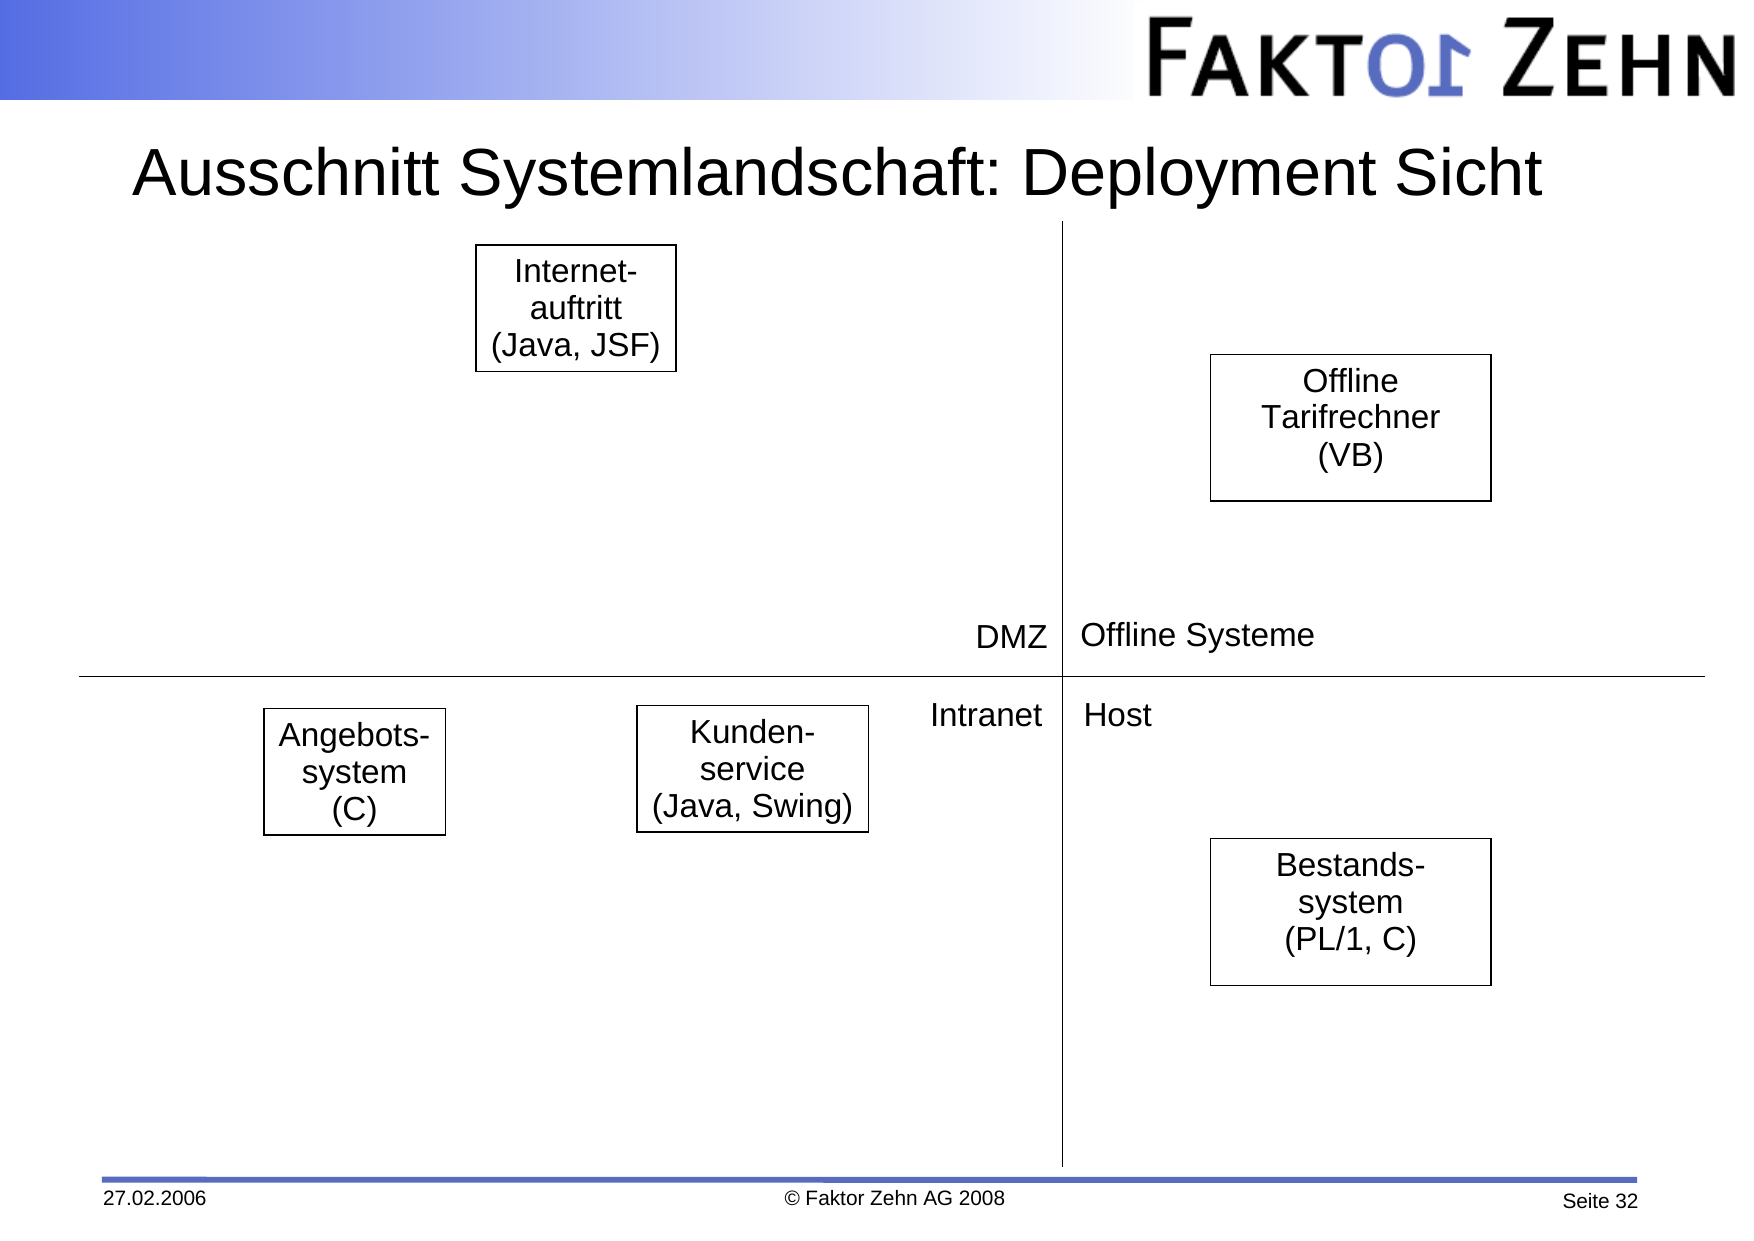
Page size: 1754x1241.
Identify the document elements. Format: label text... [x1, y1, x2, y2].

text_box Host [1068, 689, 1167, 742]
text_box Offline Systeme [1065, 608, 1331, 661]
text_box Intranet [915, 689, 1058, 742]
text_box DMZ [960, 610, 1062, 664]
picture [1133, 2, 1749, 105]
text_box Bestands- system (PL/1, C) [1210, 838, 1492, 986]
text_box Offline Tarifrechner (VB) [1210, 354, 1492, 502]
text_box Angebots- system (C) [263, 708, 446, 836]
text_box Kunden- service (Java, Swing) [636, 705, 869, 833]
text_box Internet- auftritt (Java, JSF) [476, 245, 677, 372]
title Ausschnitt Systemlandschaft: Deployment Sicht [132, 118, 1625, 227]
